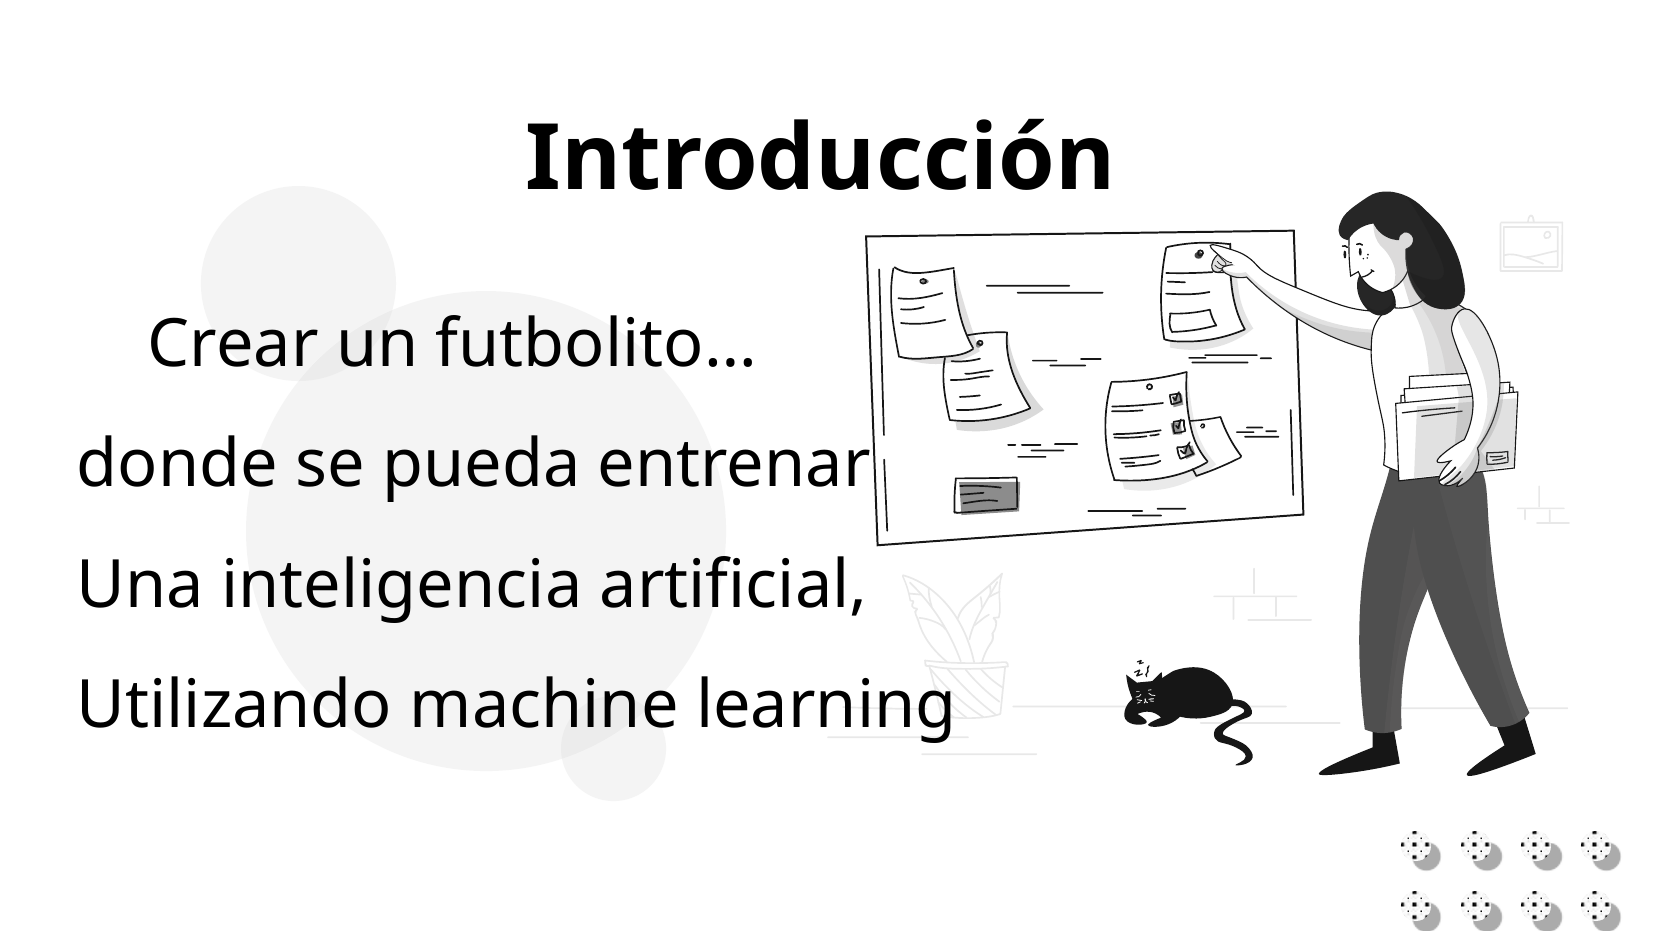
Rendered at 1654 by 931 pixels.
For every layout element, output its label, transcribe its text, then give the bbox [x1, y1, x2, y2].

title Introducción [76, 76, 1565, 233]
picture [1580, 830, 1612, 862]
picture [1520, 831, 1552, 862]
picture [1461, 830, 1492, 862]
picture [1520, 890, 1552, 922]
picture [1400, 890, 1432, 922]
picture [1580, 890, 1612, 922]
picture [1400, 830, 1432, 862]
picture [1461, 890, 1492, 922]
list Crear un futbolito… donde se pueda entrenar Una inteligencia artificial, Utilizando machine learning [76, 295, 1088, 835]
